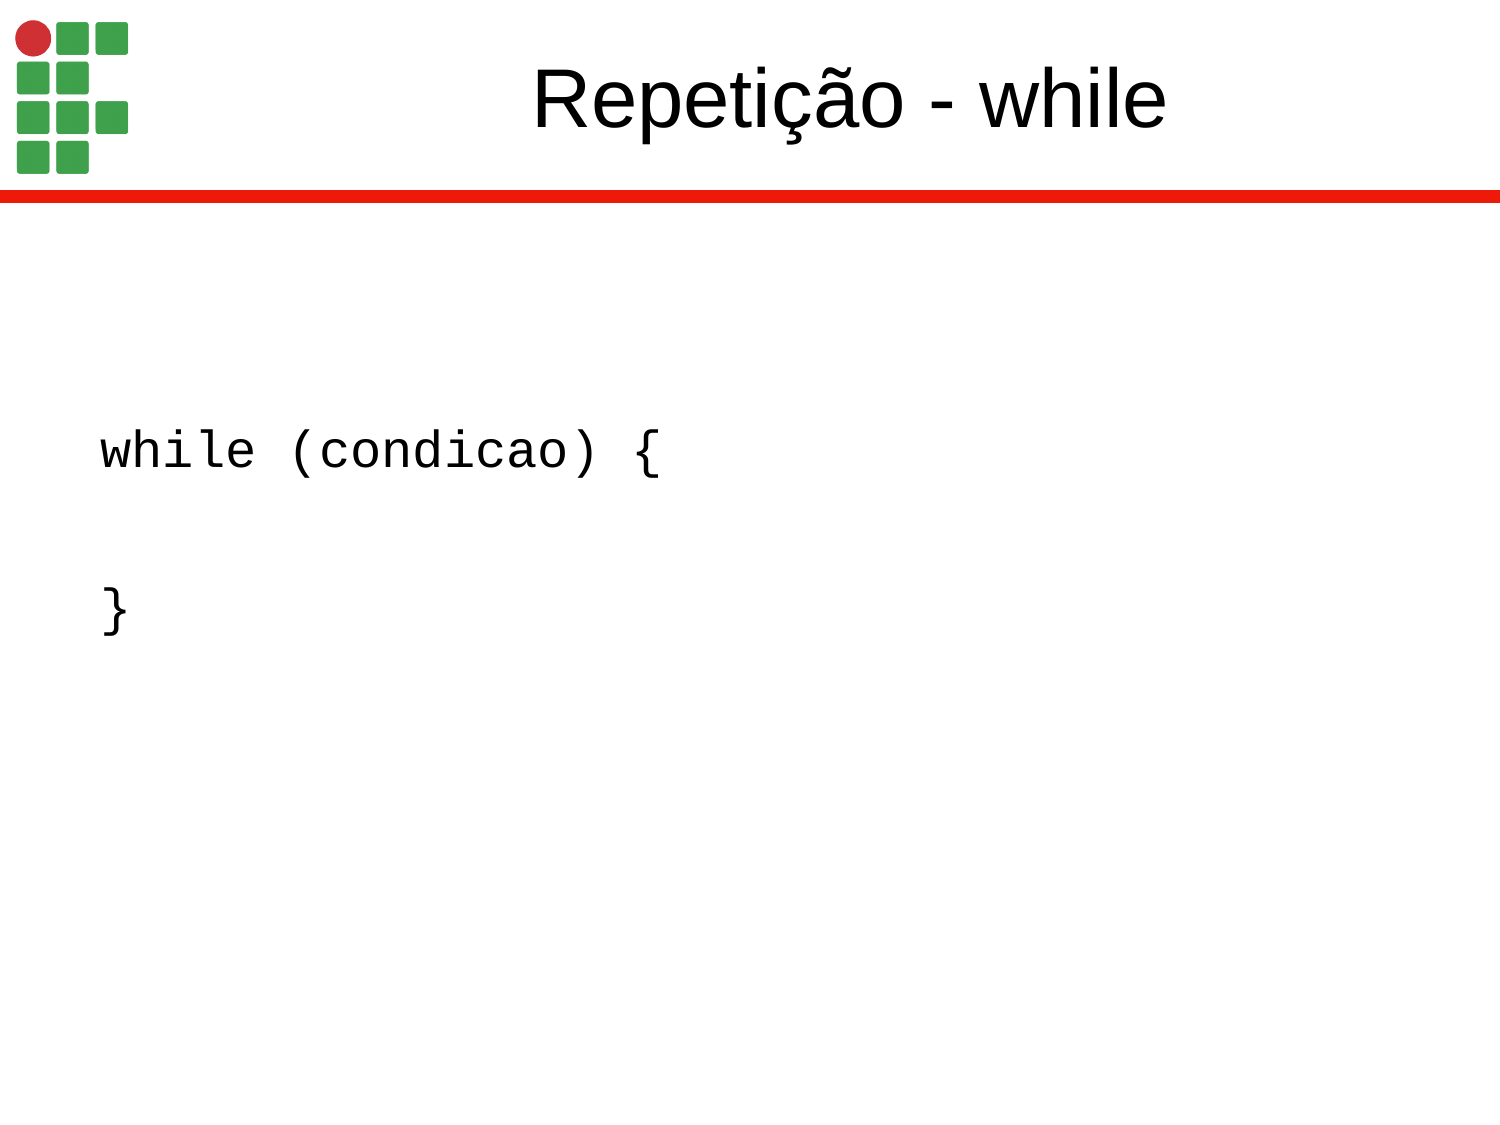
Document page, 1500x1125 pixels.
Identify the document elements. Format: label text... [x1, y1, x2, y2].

title Repetição - while [230, 0, 1471, 202]
list while (condicao) { } [29, 207, 1471, 1087]
picture [14, 16, 130, 178]
